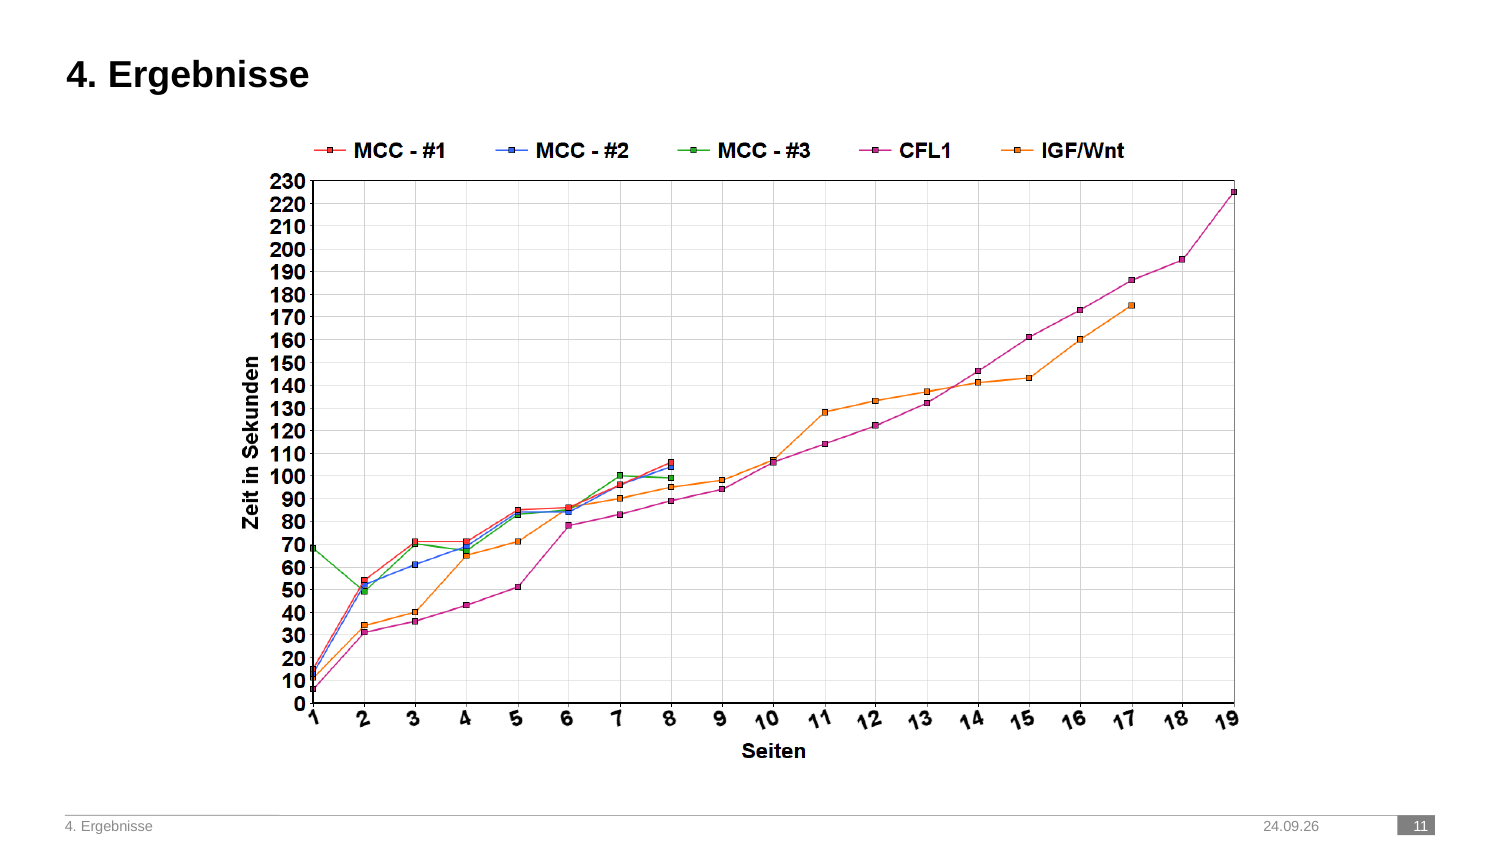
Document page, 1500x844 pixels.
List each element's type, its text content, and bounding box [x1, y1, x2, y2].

text_box 4. Ergebnisse [66, 49, 1286, 150]
text_box 01.12.21 [1263, 816, 1393, 837]
picture [232, 123, 1264, 774]
text_box 4. Ergebnisse [64, 816, 1254, 837]
text_box <number> [1393, 816, 1429, 839]
